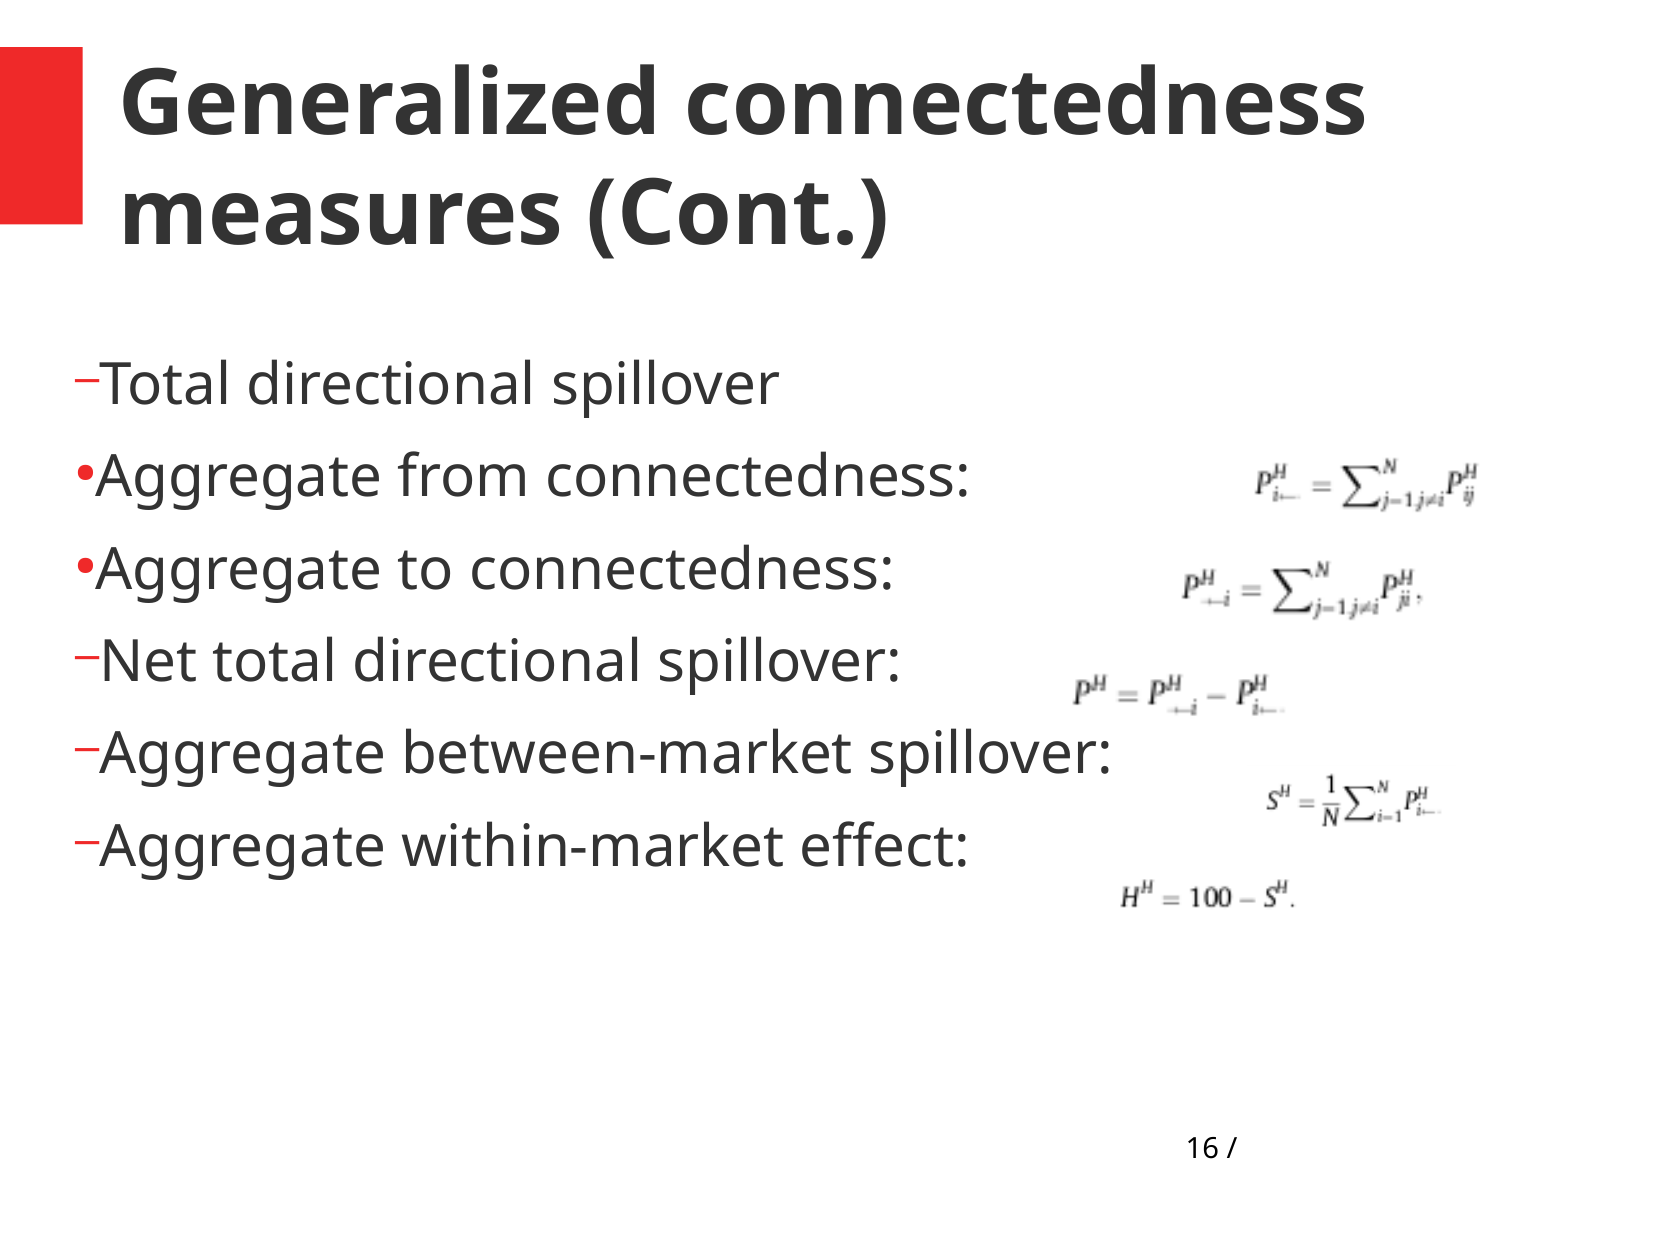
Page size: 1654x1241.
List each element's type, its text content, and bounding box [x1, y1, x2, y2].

picture [1050, 659, 1315, 735]
picture [1108, 869, 1321, 931]
title Generalized connectedness measures (Cont.) [118, 27, 1571, 278]
picture [1170, 554, 1439, 631]
picture [1231, 449, 1517, 530]
list Total directional spillover Aggregate from connectedness: Aggregate to connectedness: Net total directional spillover: Aggregate between-market spillover: Aggregate within-market effect: [75, 354, 1493, 1074]
picture [1247, 764, 1456, 835]
text_box <number> / [1185, 1129, 1571, 1216]
